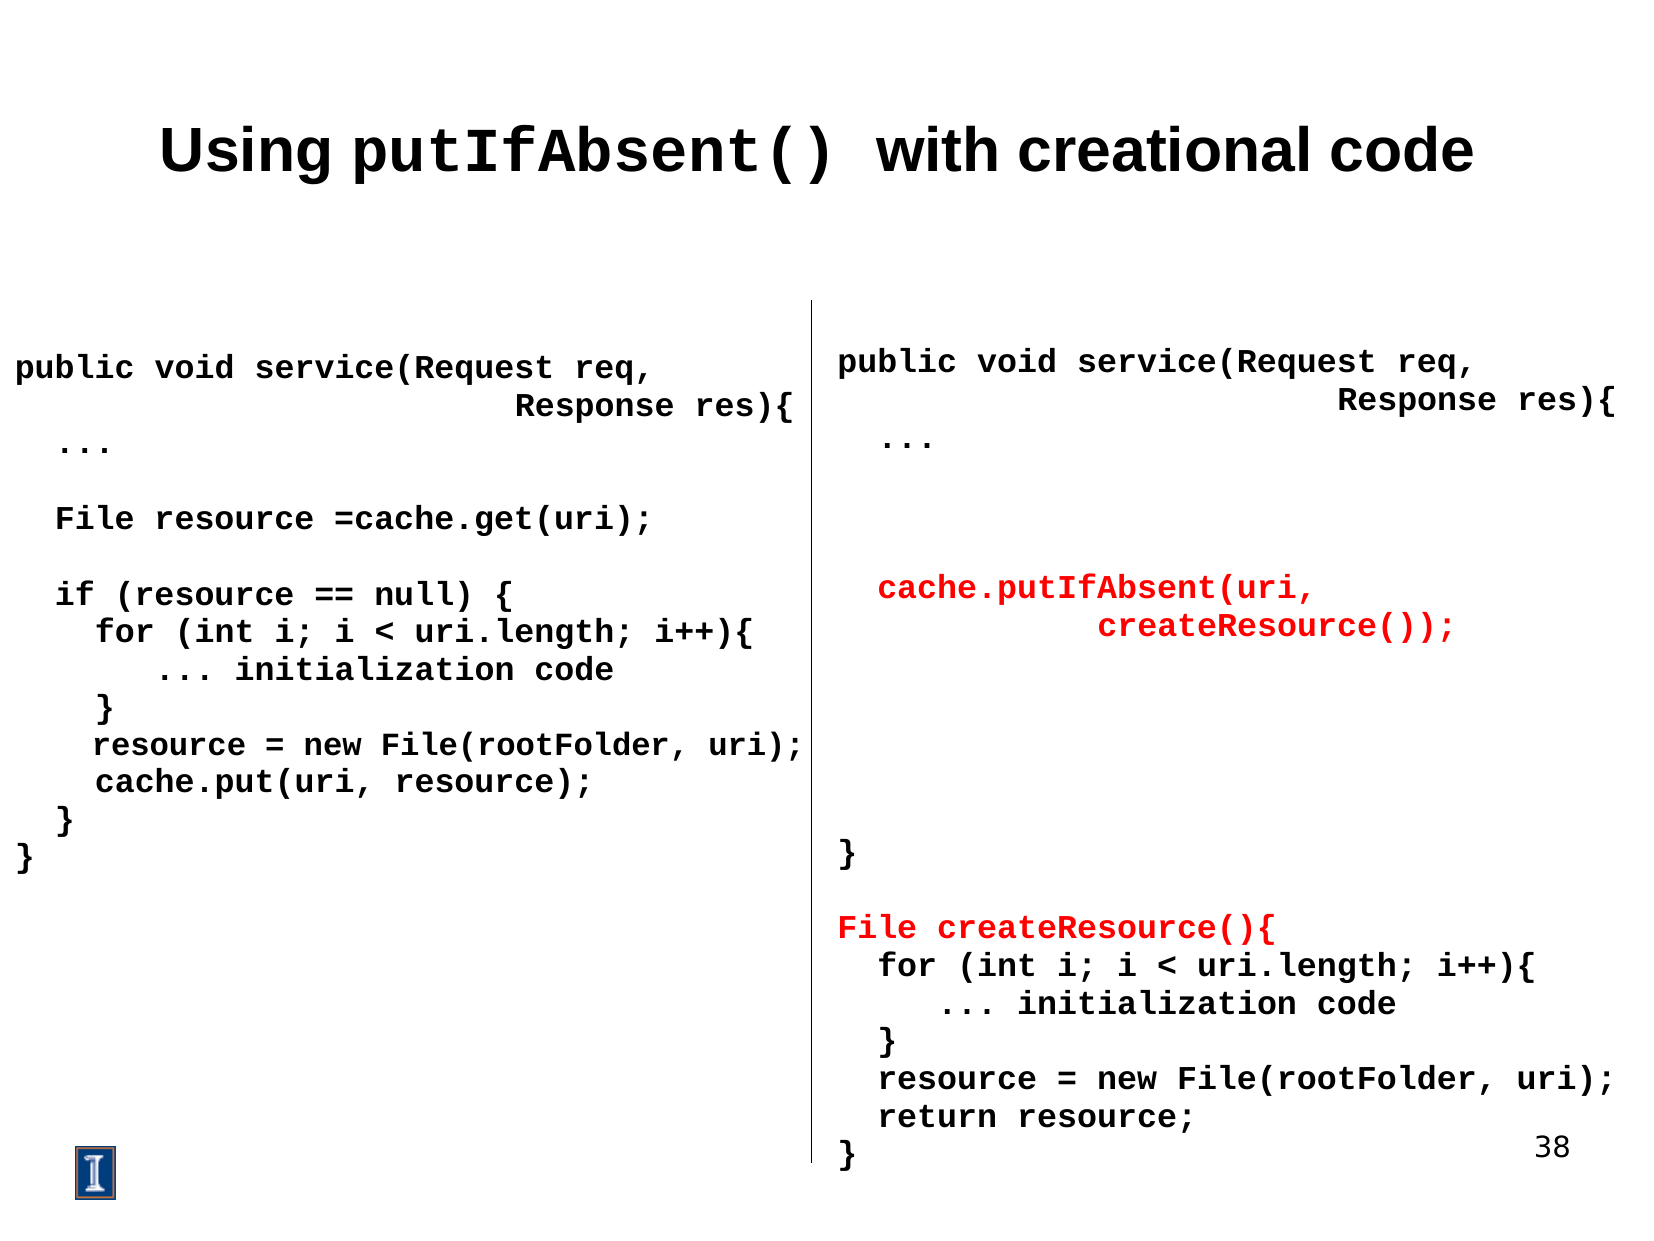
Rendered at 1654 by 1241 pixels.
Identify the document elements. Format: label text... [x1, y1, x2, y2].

text_box public void service(Request req, Response res){ ... File resource =cache.get(uri); if (resource == null) { for (int i; i < uri.length; i++){ ... initialization code } resource = new File(rootFolder, uri); cache.put(uri, resource); } } [0, 343, 811, 920]
text_box public void service(Request req, Response res){ ... File resource =cache.get(uri); if (resource == null) { for (int i; i < uri.length; i++){ ... initialization code } resource = new File(rootFolder, uri); cache.put(uri, resource); } } [812, 343, 822, 920]
title Using putIfAbsent() with creational code [0, 57, 1654, 249]
text_box public void service(Request req, Response res){ ... cache.putIfAbsent(uri, createResource()); } File createResource(){ for (int i; i < uri.length; i++){ ... initialization code } resource = new File(rootFolder, uri); return resource; } [822, 337, 1651, 1208]
picture [75, 1146, 116, 1200]
